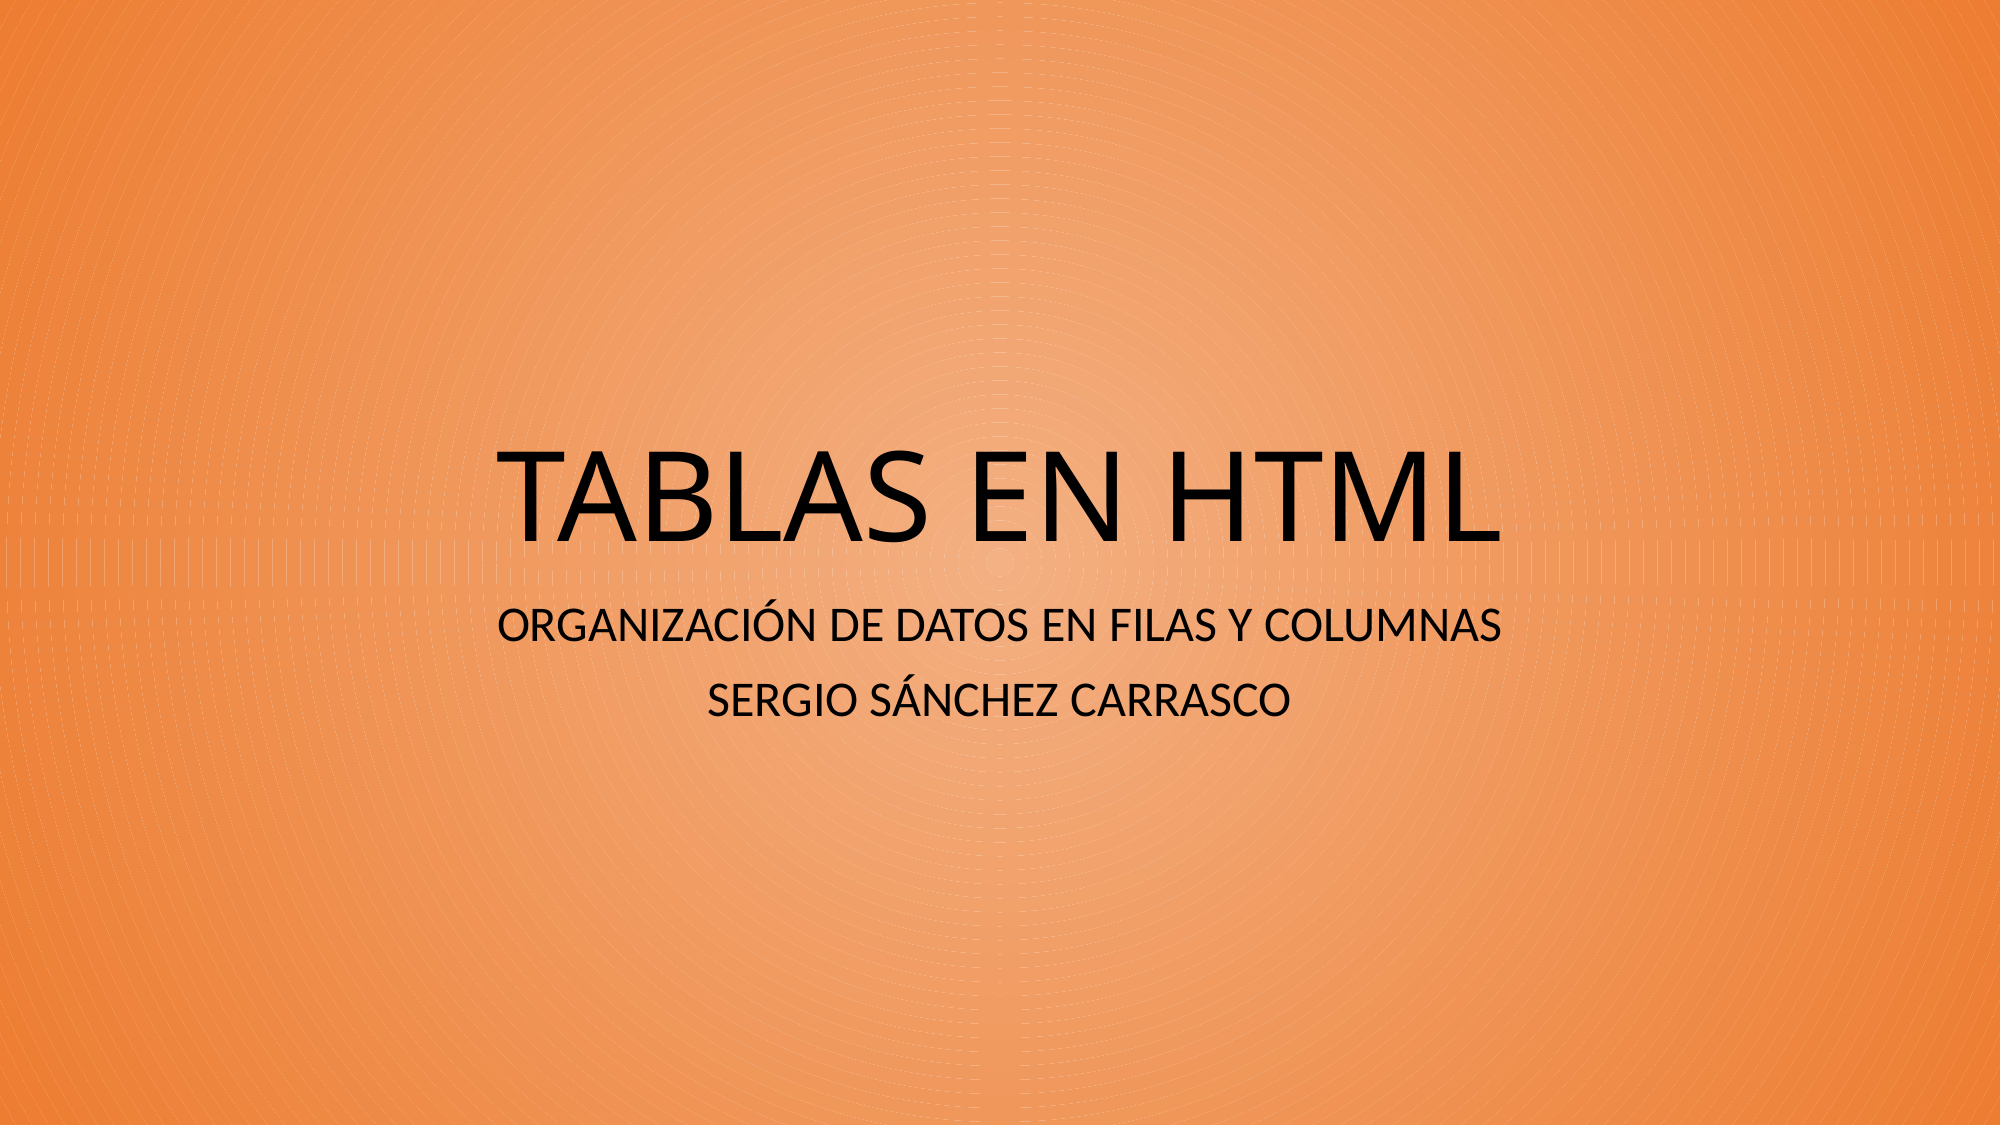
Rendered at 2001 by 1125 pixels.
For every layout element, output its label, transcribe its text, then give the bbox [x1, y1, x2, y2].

title TABLAS EN HTML [249, 184, 1750, 576]
subtitle ORGANIZACIÓN DE DATOS EN FILAS Y COLUMNAS SERGIO SÁNCHEZ CARRASCO [249, 590, 1750, 863]
